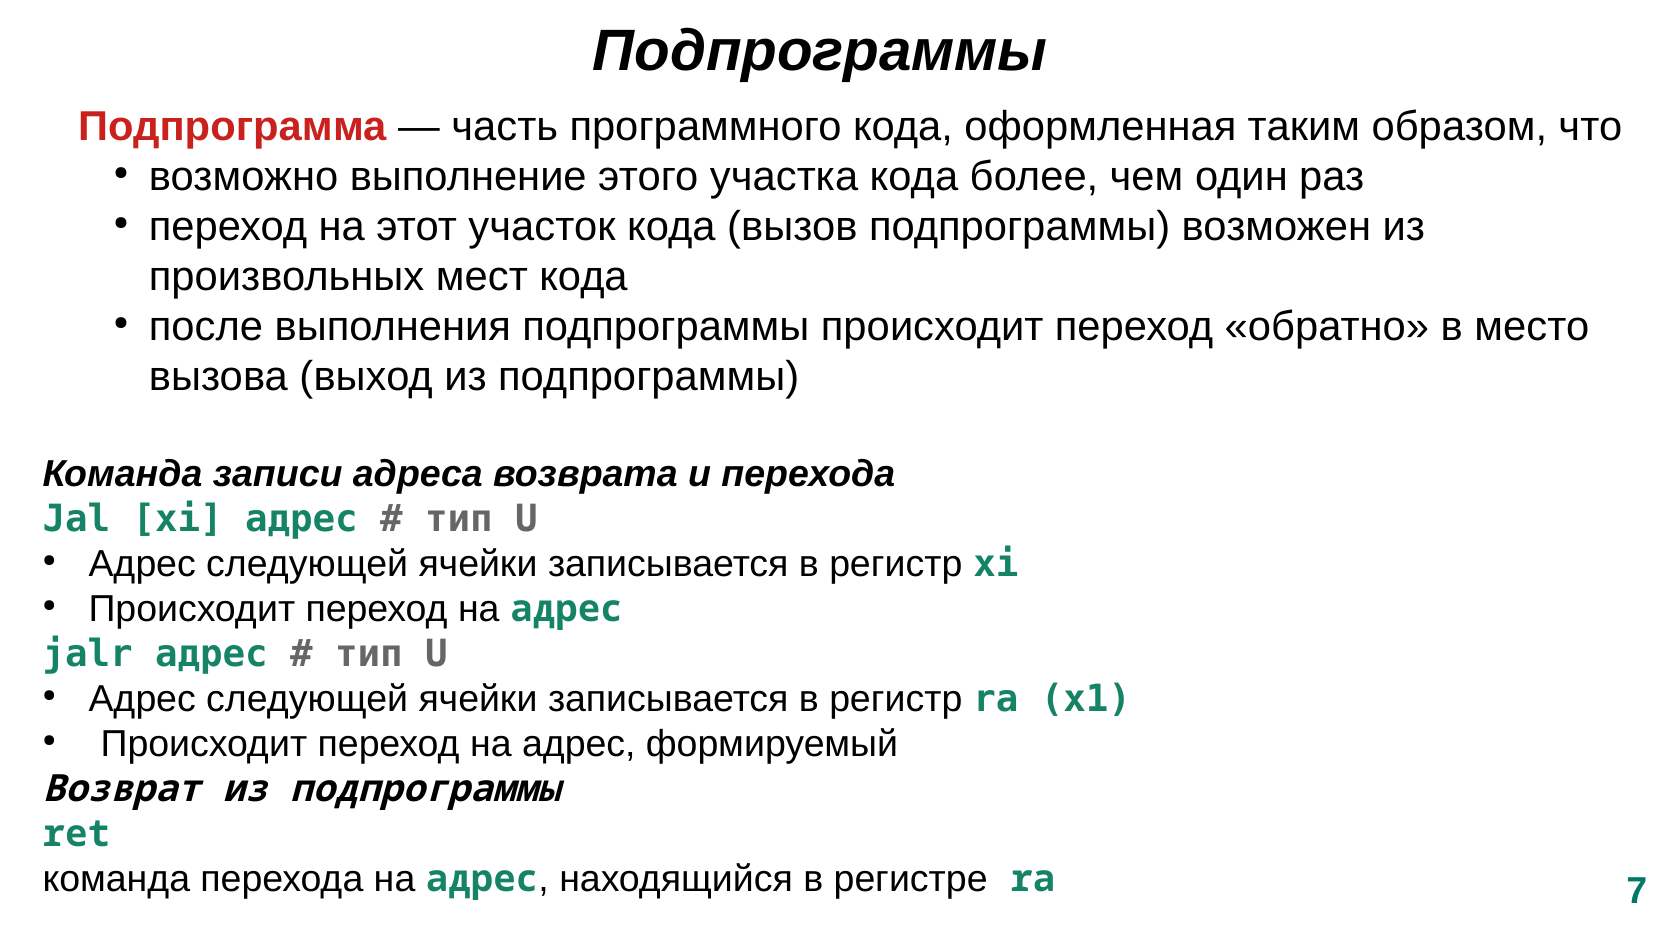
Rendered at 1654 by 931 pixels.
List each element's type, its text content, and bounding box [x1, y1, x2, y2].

text_box <номер> [1460, 862, 1652, 931]
text_box Подпрограммы [578, 4, 1063, 91]
text_box Подпрограмма — часть программного кода, оформленная таким образом, что возможно выполнение этого участка кода более, чем один раз переход на этот участок кода (вызов подпрограммы) возможен из произвольных мест кода после выполнения подпрограммы происходит переход «обратно» в место вызова (выход из подпрограммы) Команда записи адреса возврата и перехода Jal [xi] адрес # тип U Адрес следующей ячейки записывается в регистр xi Происходит переход на адрес jalr адрес # тип U Адрес следующей ячейки записывается в регистр ra (x1) Происходит переход на адрес, формируемый Возврат из подпрограммы ret команда перехода на адрес, находящийся в регистре ra [27, 91, 1642, 907]
